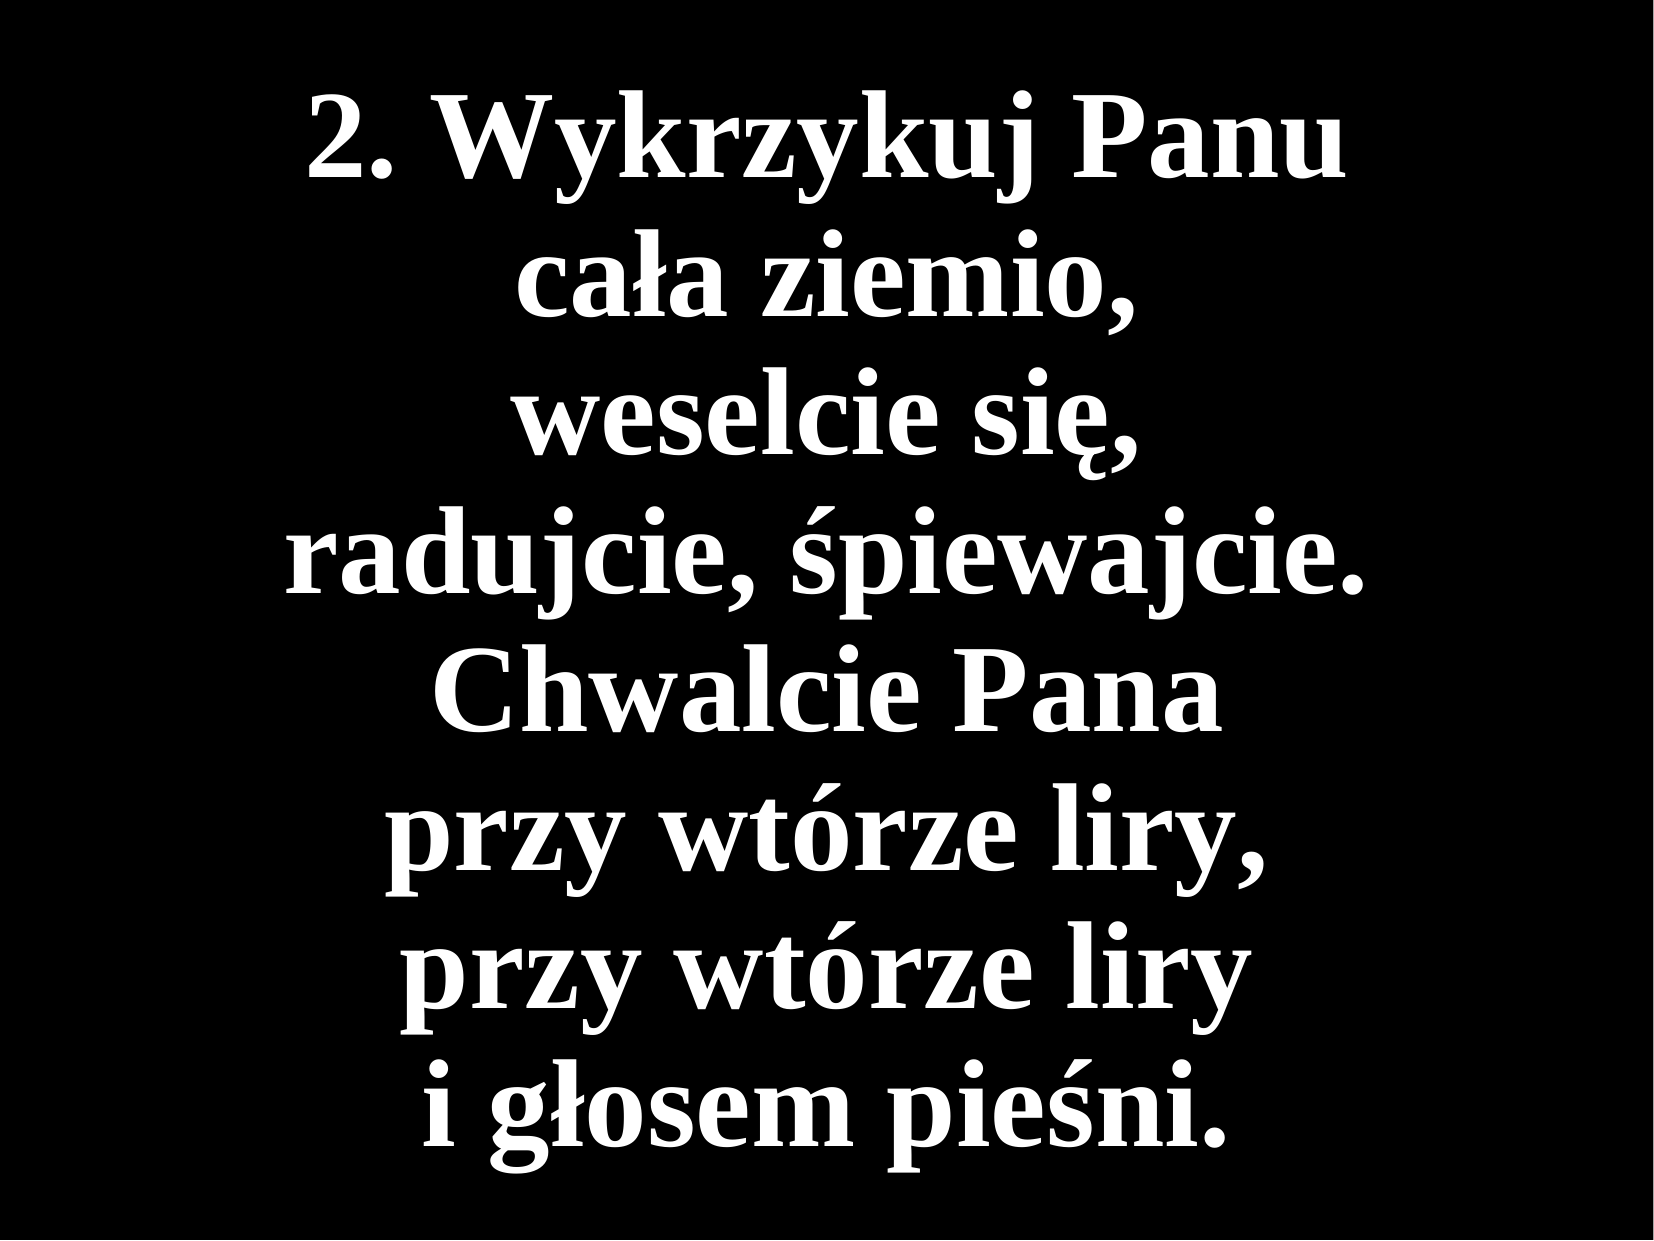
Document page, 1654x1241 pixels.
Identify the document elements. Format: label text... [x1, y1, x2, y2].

title 2. Wykrzykuj Panu cała ziemio, weselcie się, radujcie, śpiewajcie. Chwalcie Pana przy wtórze liry, przy wtórze liry i głosem pieśni. [0, 0, 1654, 1241]
